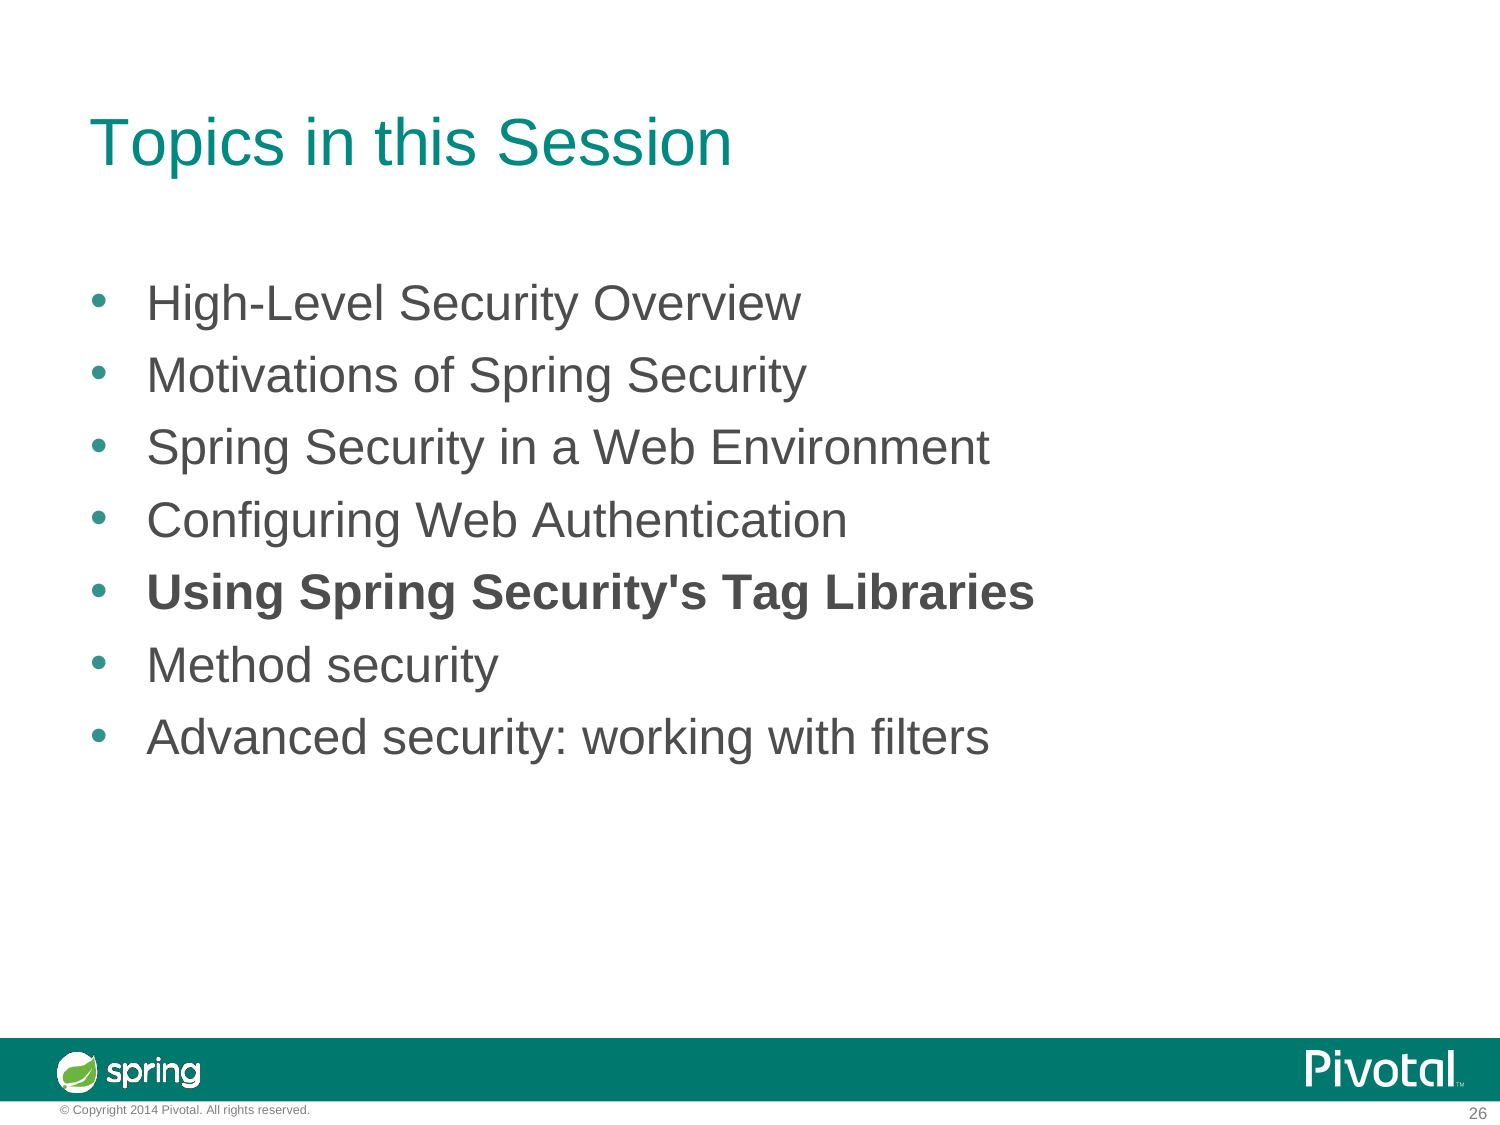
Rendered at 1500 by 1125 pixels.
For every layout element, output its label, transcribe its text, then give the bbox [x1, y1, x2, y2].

list High-Level Security Overview Motivations of Spring Security Spring Security in a Web Environment Configuring Web Authentication Using Spring Security's Tag Libraries Method security Advanced security: working with filters [75, 262, 1426, 931]
picture [32, 1041, 210, 1103]
title Topics in this Session [75, 91, 1426, 187]
picture [1306, 1050, 1464, 1087]
